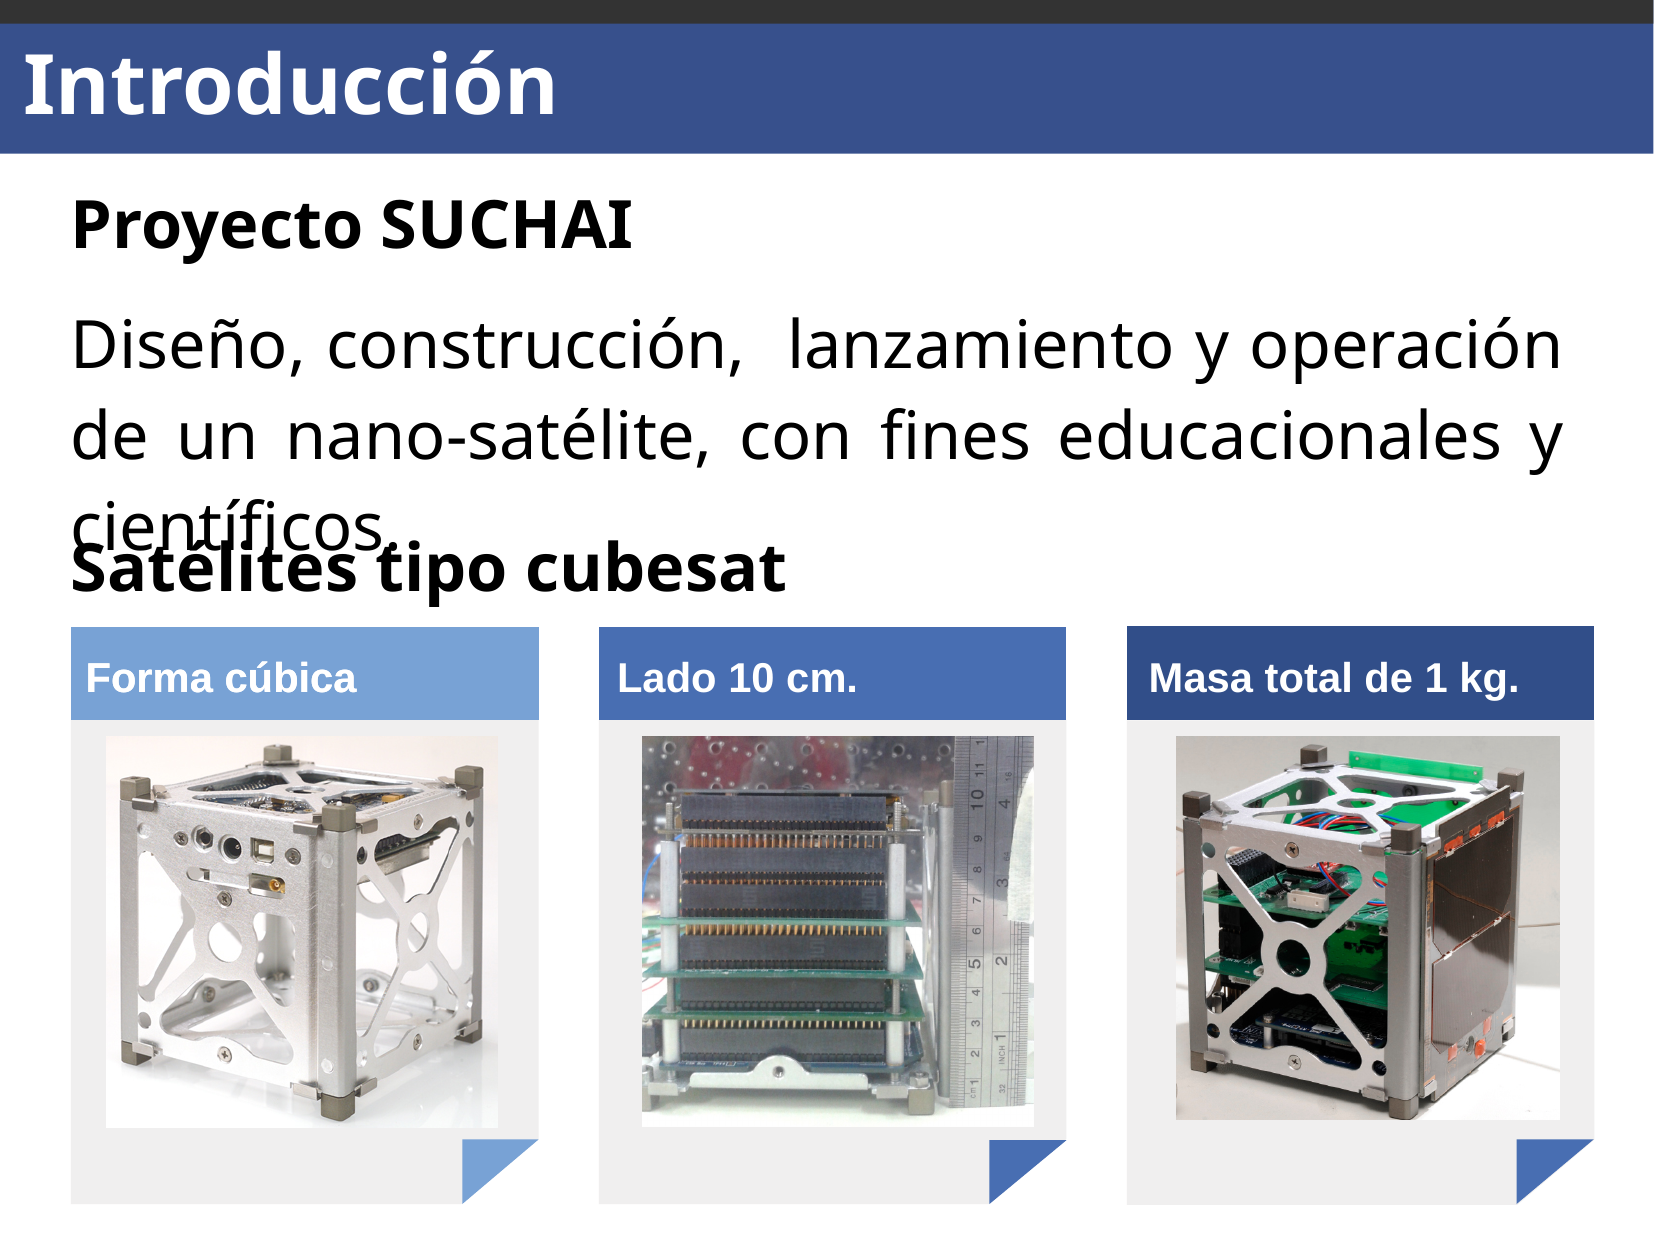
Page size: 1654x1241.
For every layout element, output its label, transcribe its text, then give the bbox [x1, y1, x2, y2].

text_box Forma cúbica [70, 647, 532, 709]
text_box Satélites tipo cubesat [0, 520, 922, 626]
title Introducción [23, 17, 1630, 148]
picture [70, 625, 1595, 1205]
list Proyecto SUCHAI Diseño, construcción, lanzamiento y operación de un nano-satélite, con fines educacionales y científicos. [0, 177, 1595, 520]
text_box Lado 10 cm. [602, 647, 1063, 709]
text_box Masa total de 1 kg. [1133, 647, 1595, 709]
